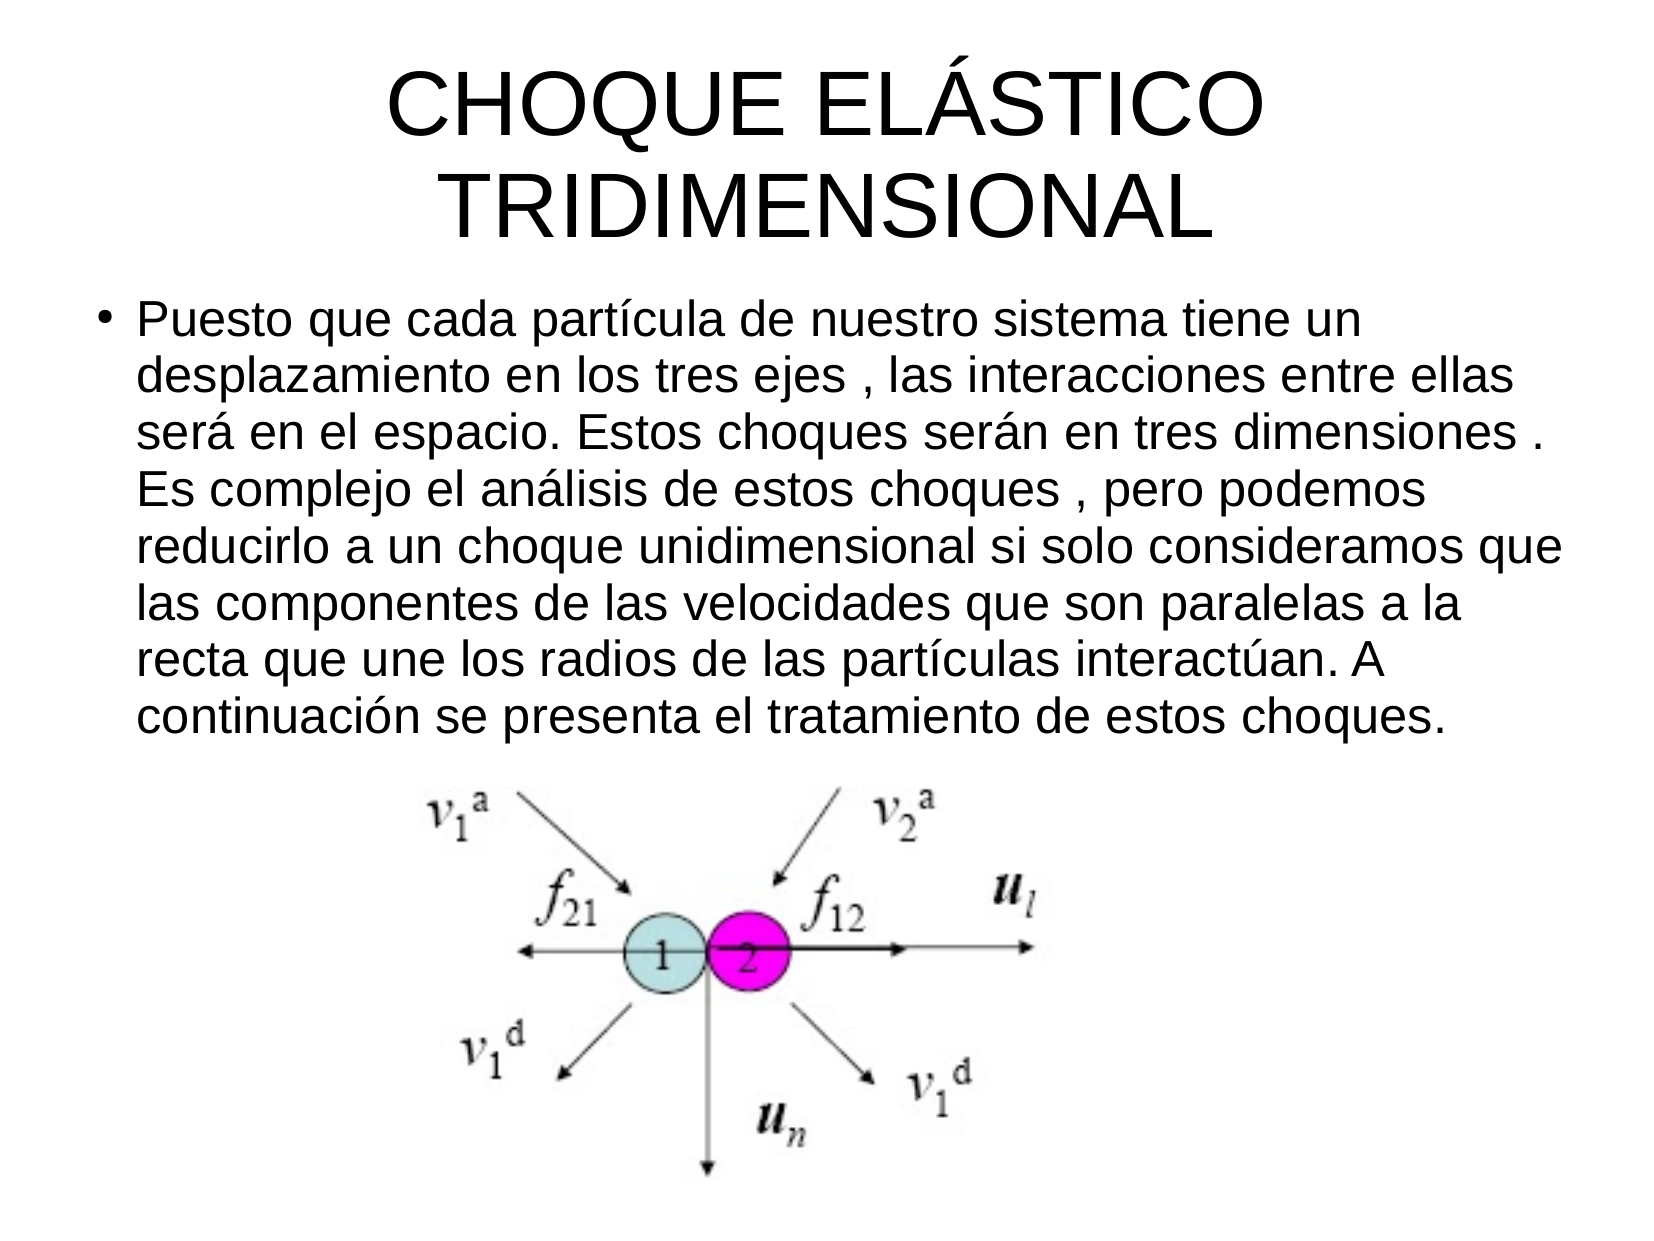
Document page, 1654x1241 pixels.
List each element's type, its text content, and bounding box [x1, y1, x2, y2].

picture [398, 744, 1063, 1197]
title CHOQUE ELÁSTICO TRIDIMENSIONAL [82, 52, 1571, 258]
list Puesto que cada partícula de nuestro sistema tiene un desplazamiento en los tres ejes , las interacciones entre ellas será en el espacio. Estos choques serán en tres dimensiones . Es complejo el análisis de estos choques , pero podemos reducirlo a un choque unidimensional si solo consideramos que las componentes de las velocidades que son paralelas a la recta que une los radios de las partículas interactúan. A continuación se presenta el tratamiento de estos choques. [82, 290, 1571, 761]
